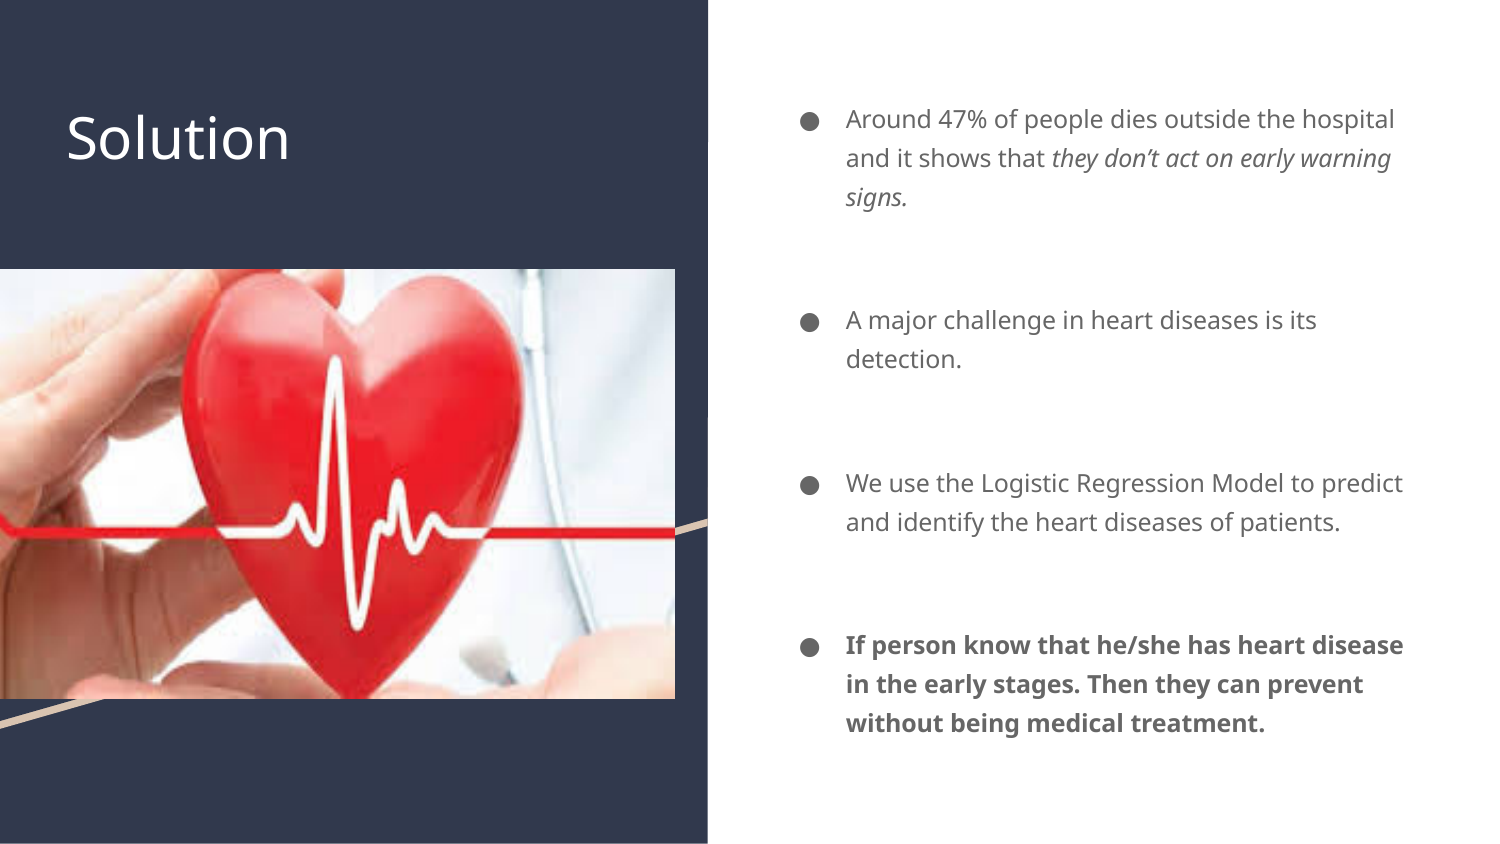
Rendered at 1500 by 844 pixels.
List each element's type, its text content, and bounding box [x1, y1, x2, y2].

list Around 47% of people dies outside the hospital and it shows that they don’t act on early warning signs. A major challenge in heart diseases is its detection. We use the Logistic Regression Model to predict and identify the heart diseases of patients. If person know that he/she has heart disease in the early stages. Then they can prevent without being medical treatment. [761, 82, 1446, 755]
title Solution [51, 82, 660, 269]
picture [0, 269, 675, 699]
